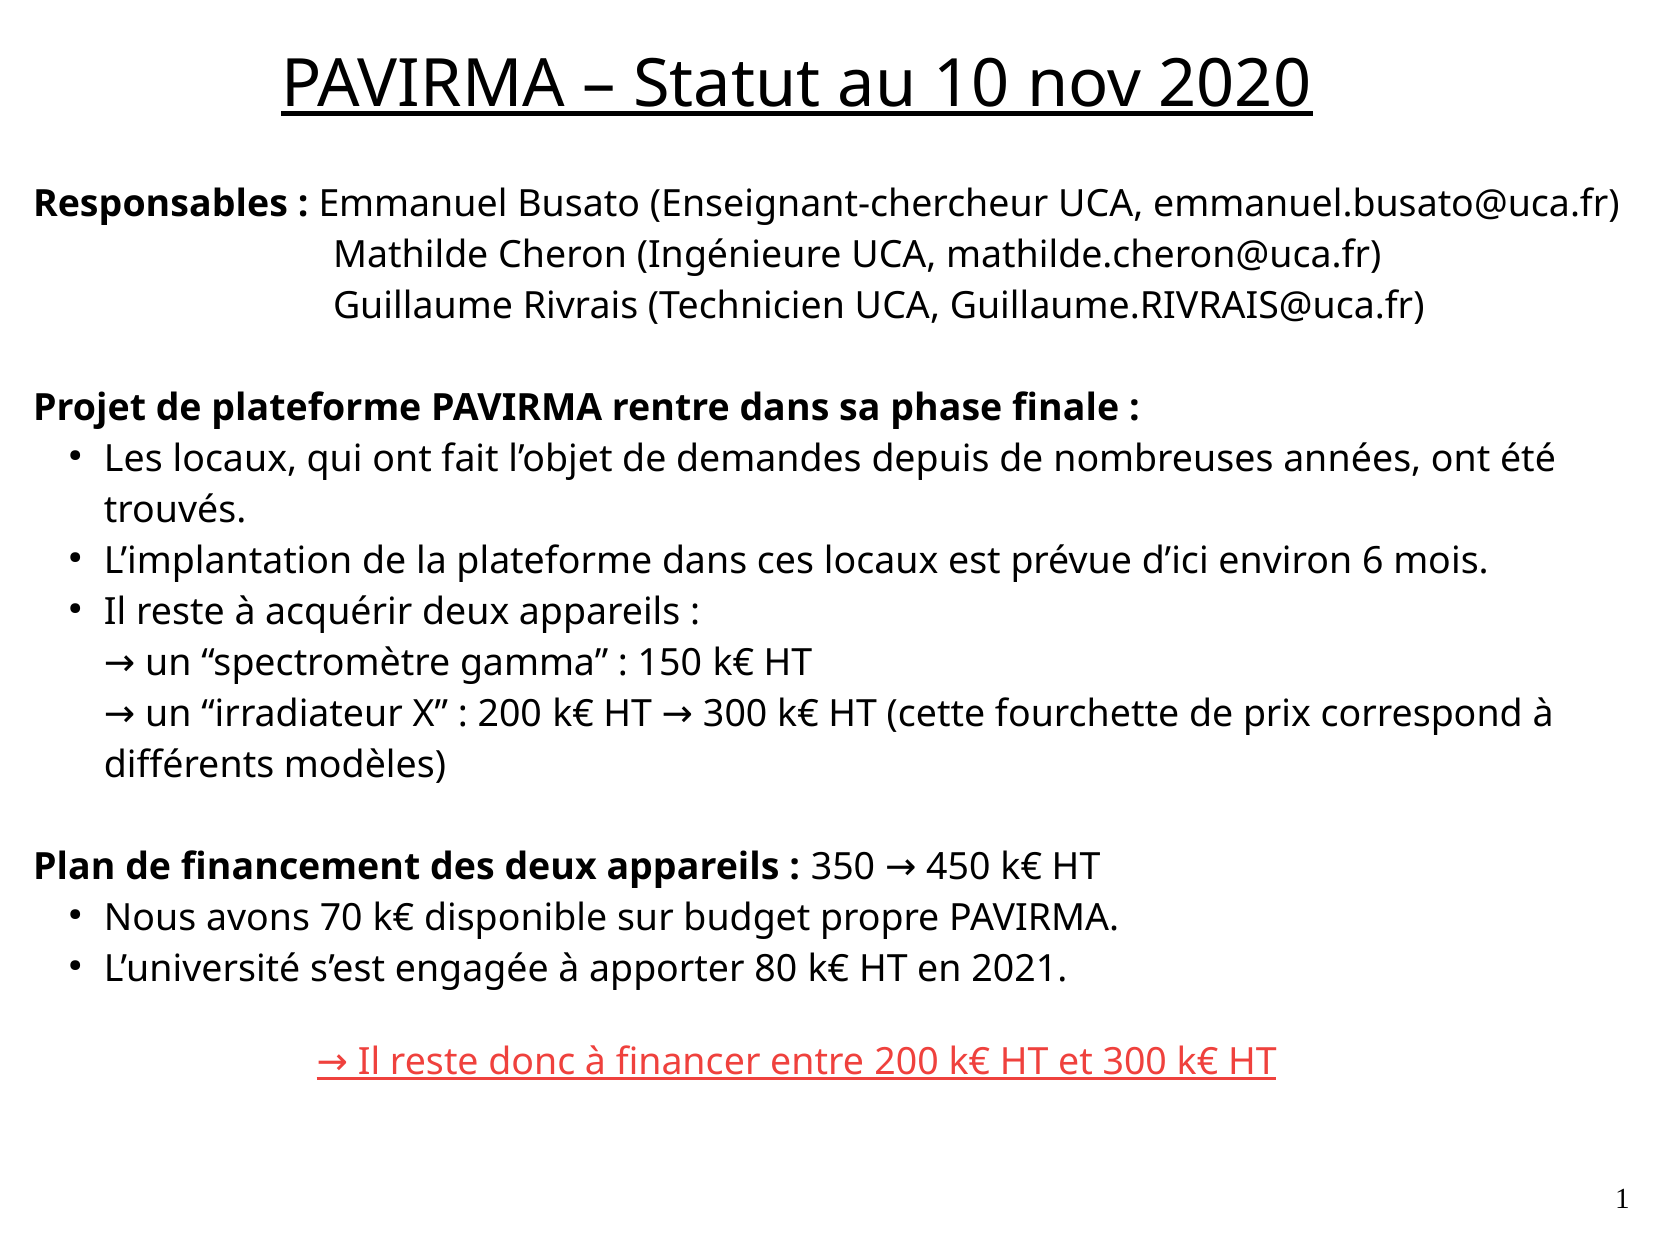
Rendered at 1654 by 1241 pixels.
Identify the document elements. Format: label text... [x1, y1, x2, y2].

text_box Responsables : Emmanuel Busato (Enseignant-chercheur UCA, emmanuel.busato@uca.fr) Mathilde Cheron (Ingénieure UCA, mathilde.cheron@uca.fr) Guillaume Rivrais (Technicien UCA, Guillaume.RIVRAIS@uca.fr) Projet de plateforme PAVIRMA rentre dans sa phase finale : Les locaux, qui ont fait l’objet de demandes depuis de nombreuses années, ont été trouvés. L’implantation de la plateforme dans ces locaux est prévue d’ici environ 6 mois. Il reste à acquérir deux appareils : → un “spectromètre gamma” : 150 k€ HT → un “irradiateur X” : 200 k€ HT → 300 k€ HT (cette fourchette de prix correspond à différents modèles) Plan de financement des deux appareils : 350 → 450 k€ HT Nous avons 70 k€ disponible sur budget propre PAVIRMA. L’université s’est engagée à apporter 80 k€ HT en 2021. → Il reste donc à financer entre 200 k€ HT et 300 k€ HT [18, 168, 1650, 1239]
text_box PAVIRMA – Statut au 10 nov 2020 [97, 31, 1496, 130]
